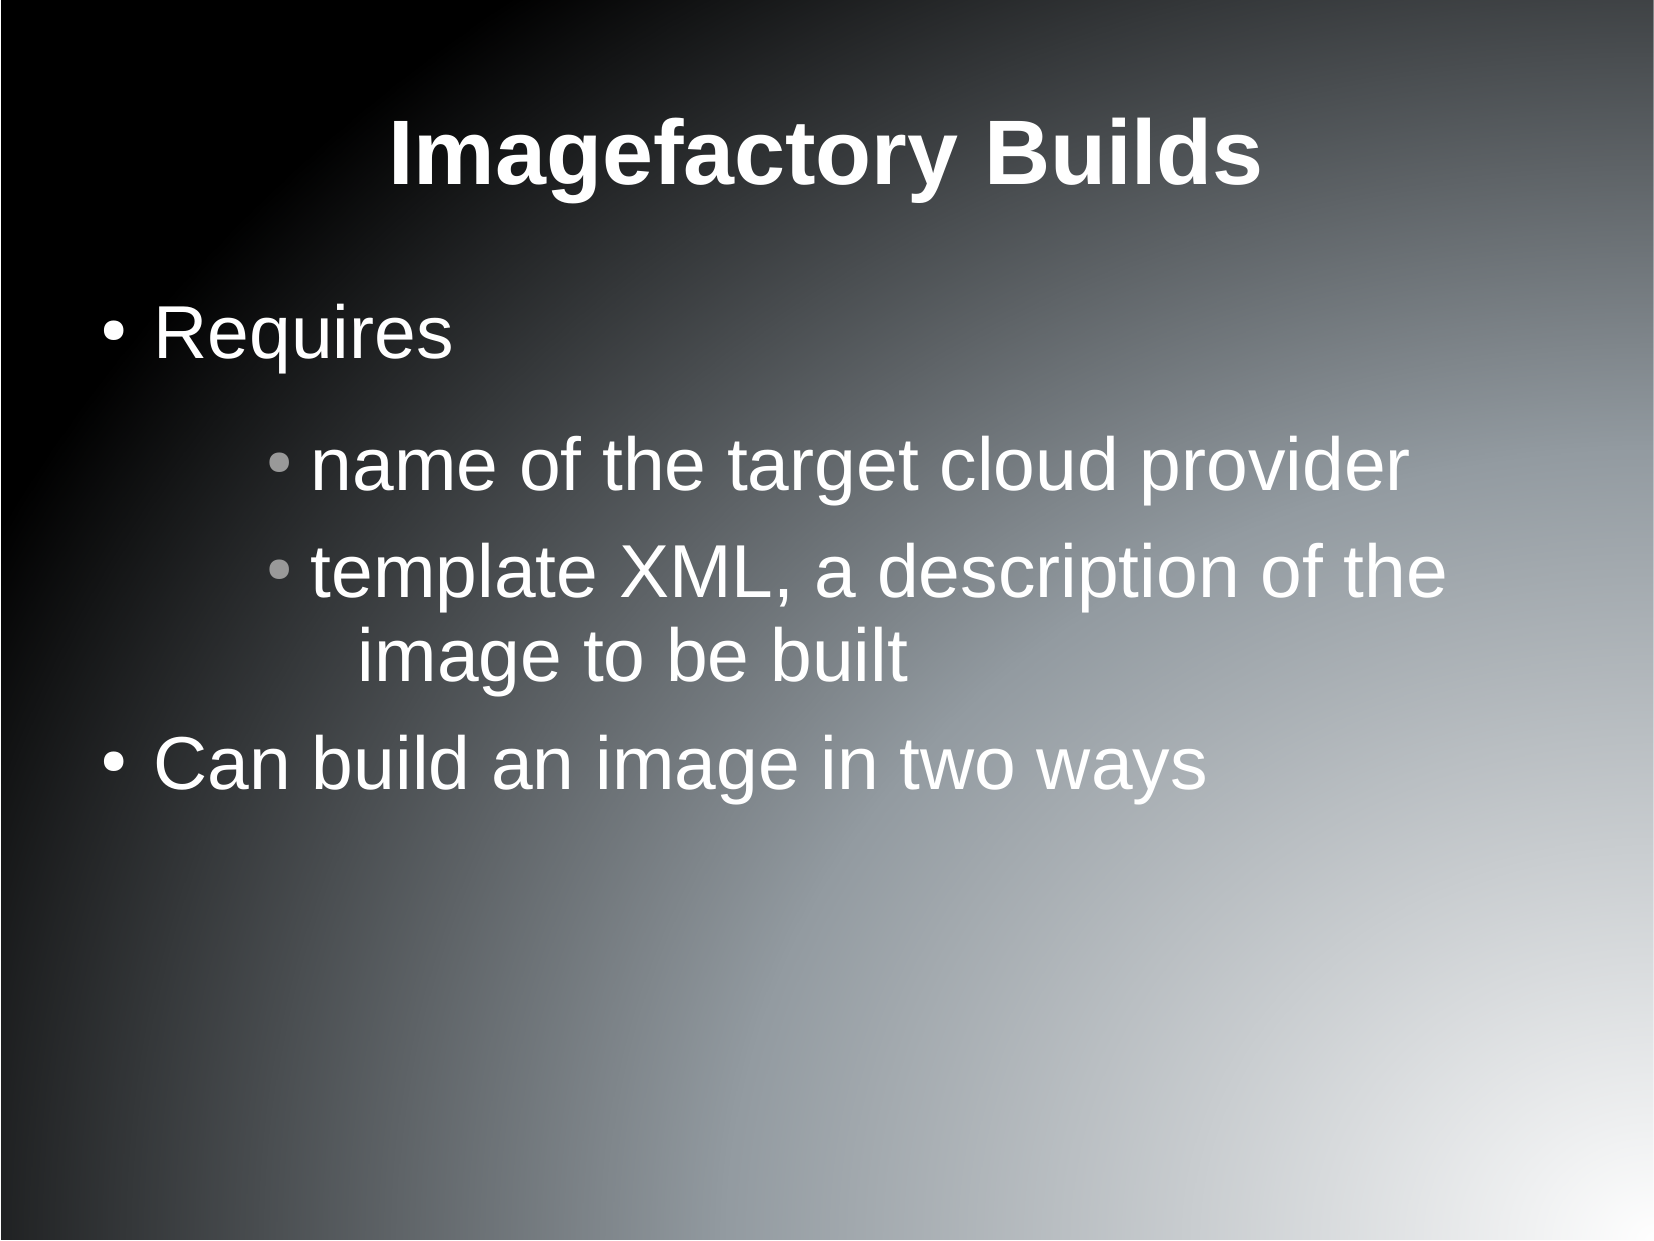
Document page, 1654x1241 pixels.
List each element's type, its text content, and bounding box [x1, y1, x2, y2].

picture [1, 0, 1654, 1240]
title Imagefactory Builds [82, 49, 1571, 257]
list Requires name of the target cloud provider template XML, a description of the image to be built Can build an image in two ways [82, 290, 1571, 1109]
